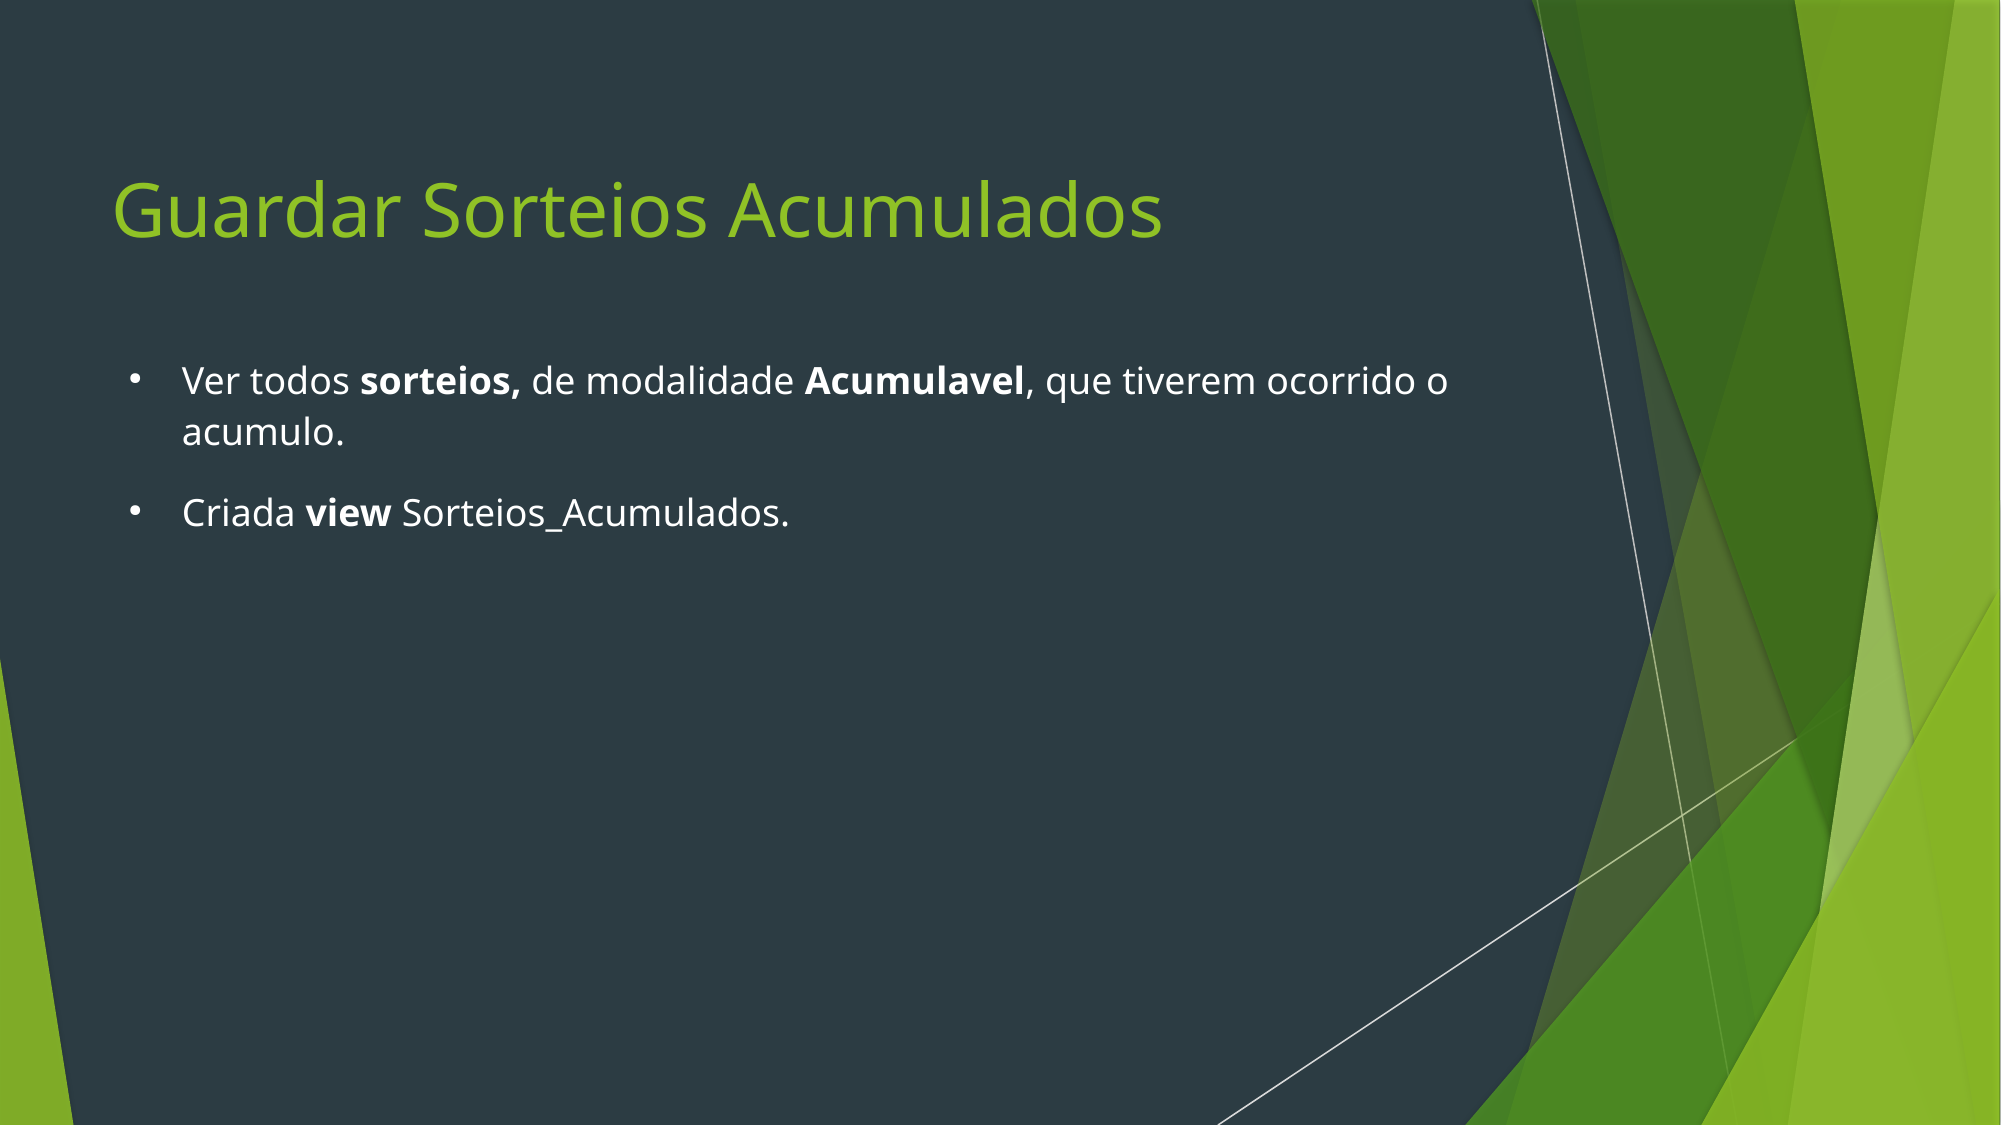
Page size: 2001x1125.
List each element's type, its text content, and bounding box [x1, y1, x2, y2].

title Guardar Sorteios Acumulados [111, 99, 1522, 317]
list Ver todos sorteios, de modalidade Acumulavel, que tiverem ocorrido o acumulo. Criada view Sorteios_Acumulados. [111, 354, 1522, 992]
